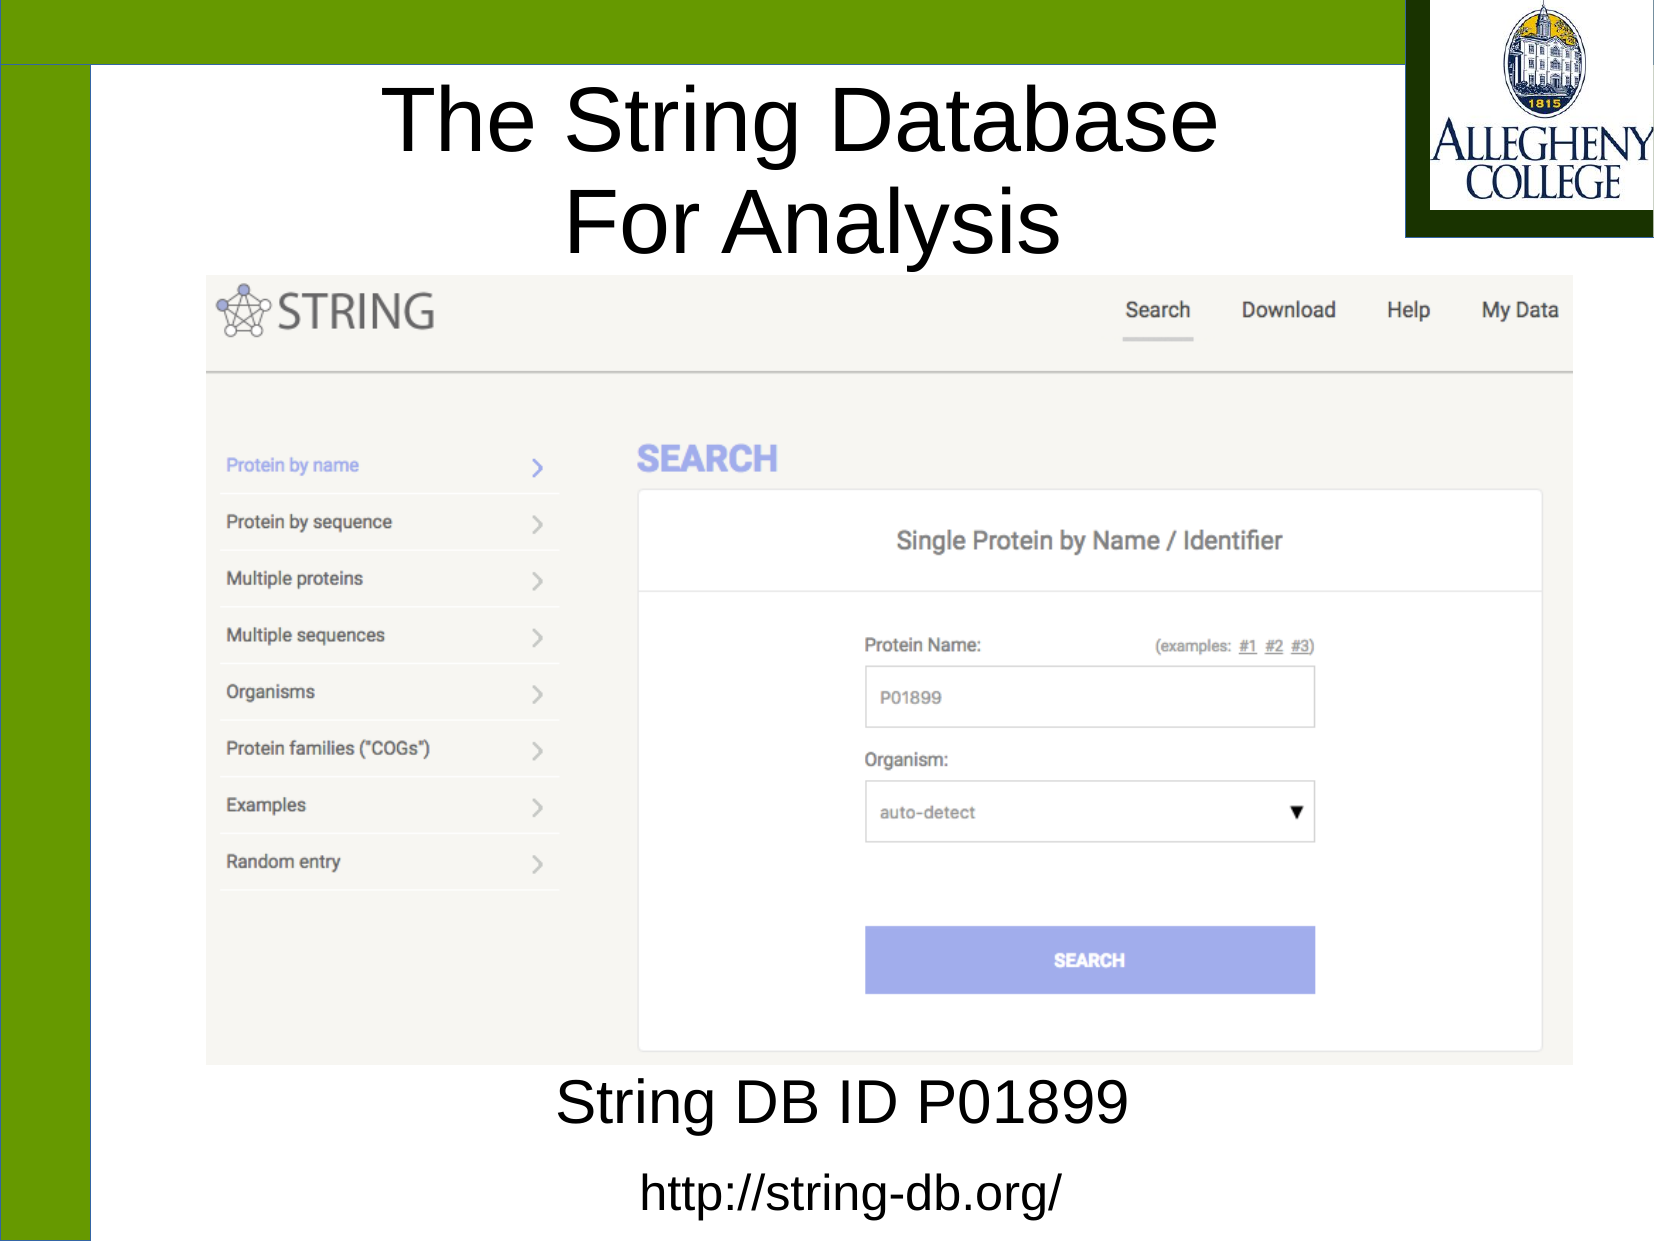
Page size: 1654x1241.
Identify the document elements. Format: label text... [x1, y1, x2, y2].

picture [206, 275, 1573, 1066]
text_box [0, 0, 1654, 1241]
list String DB ID P01899 http://string-db.org/ [489, 1067, 1295, 1223]
title The String Database For Analysis [112, 67, 1515, 275]
picture [1430, 0, 1654, 210]
